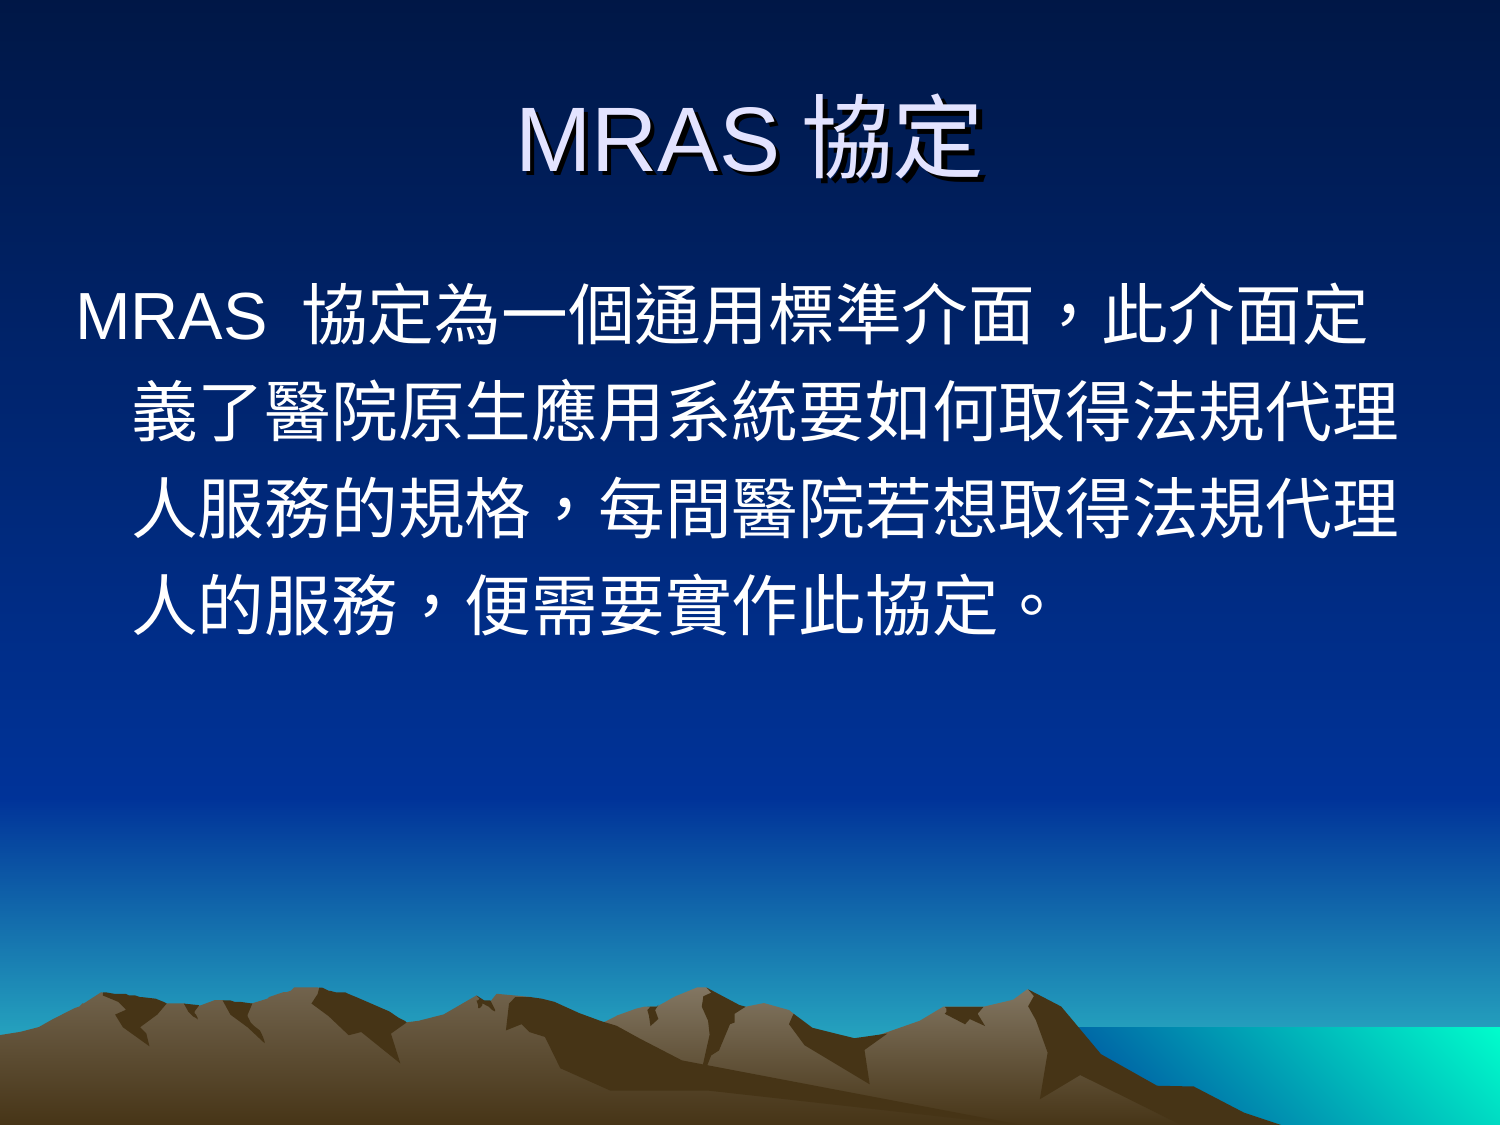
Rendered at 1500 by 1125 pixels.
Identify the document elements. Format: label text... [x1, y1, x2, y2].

list MRAS 協定為一個通用標準介面，此介面定義了醫院原生應用系統要如何取得法規代理人服務的規格，每間醫院若想取得法規代理人的服務，便需要實作此協定。 [75, 262, 1426, 986]
title MRAS協定 [75, 20, 1426, 242]
